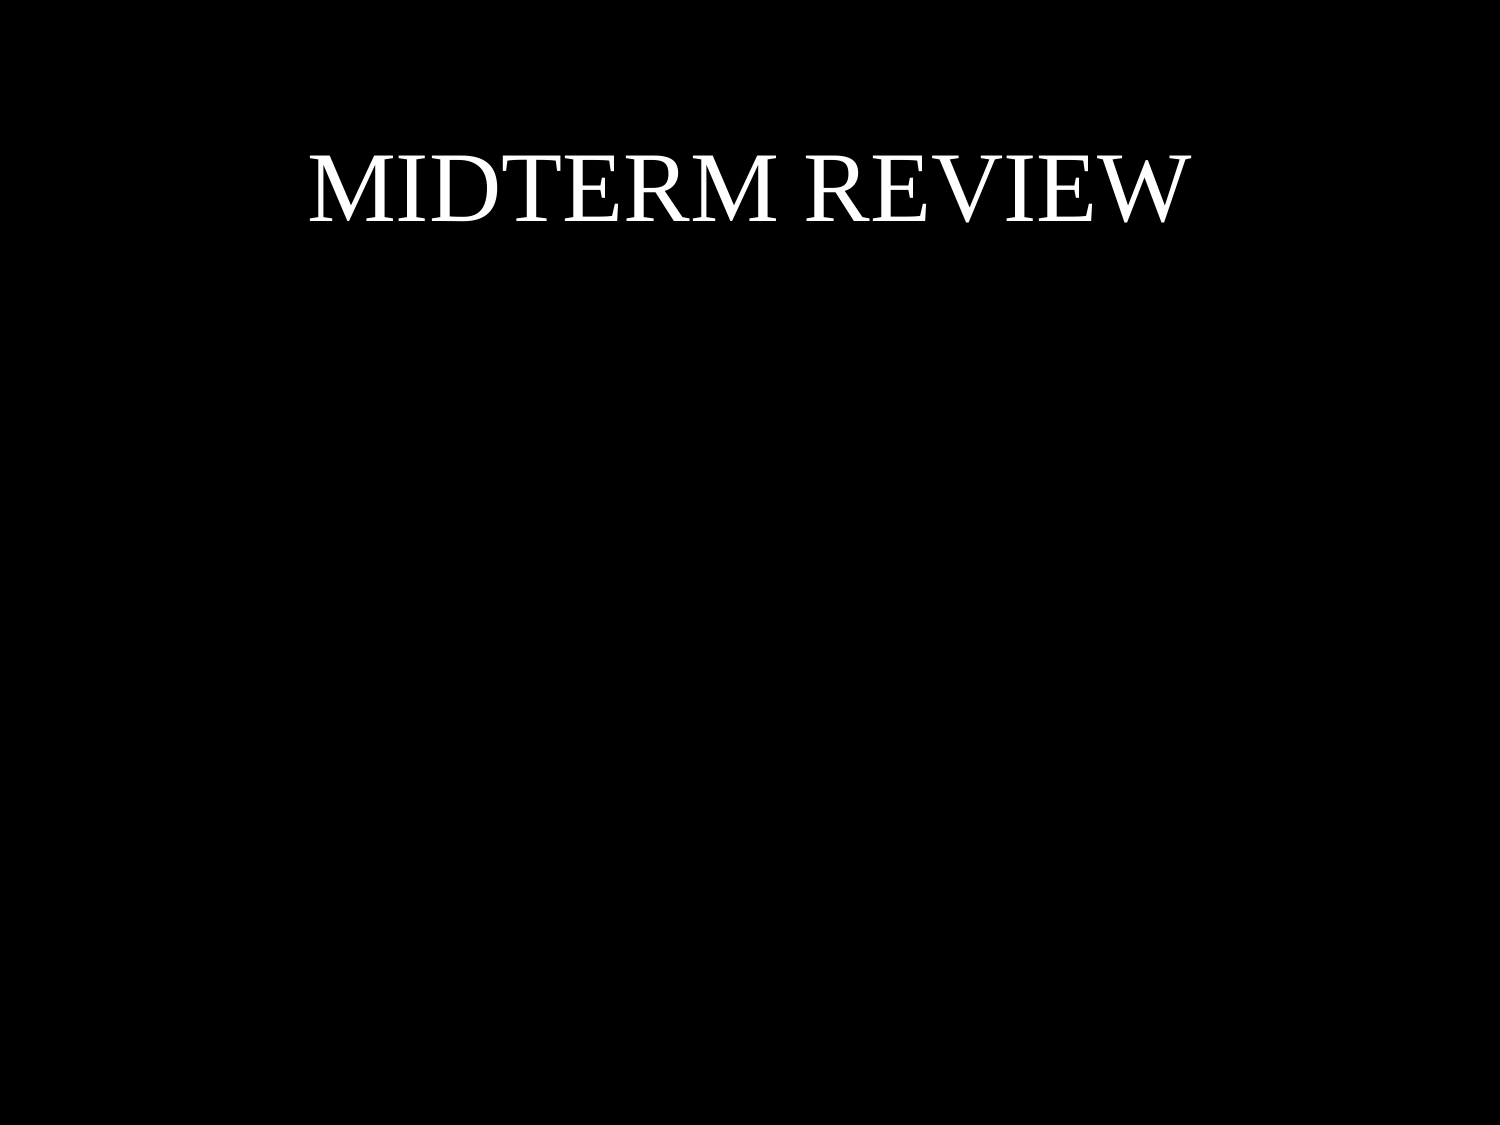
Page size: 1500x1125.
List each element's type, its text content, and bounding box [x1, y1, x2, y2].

title MIDTERM REVIEW [75, 41, 1426, 334]
